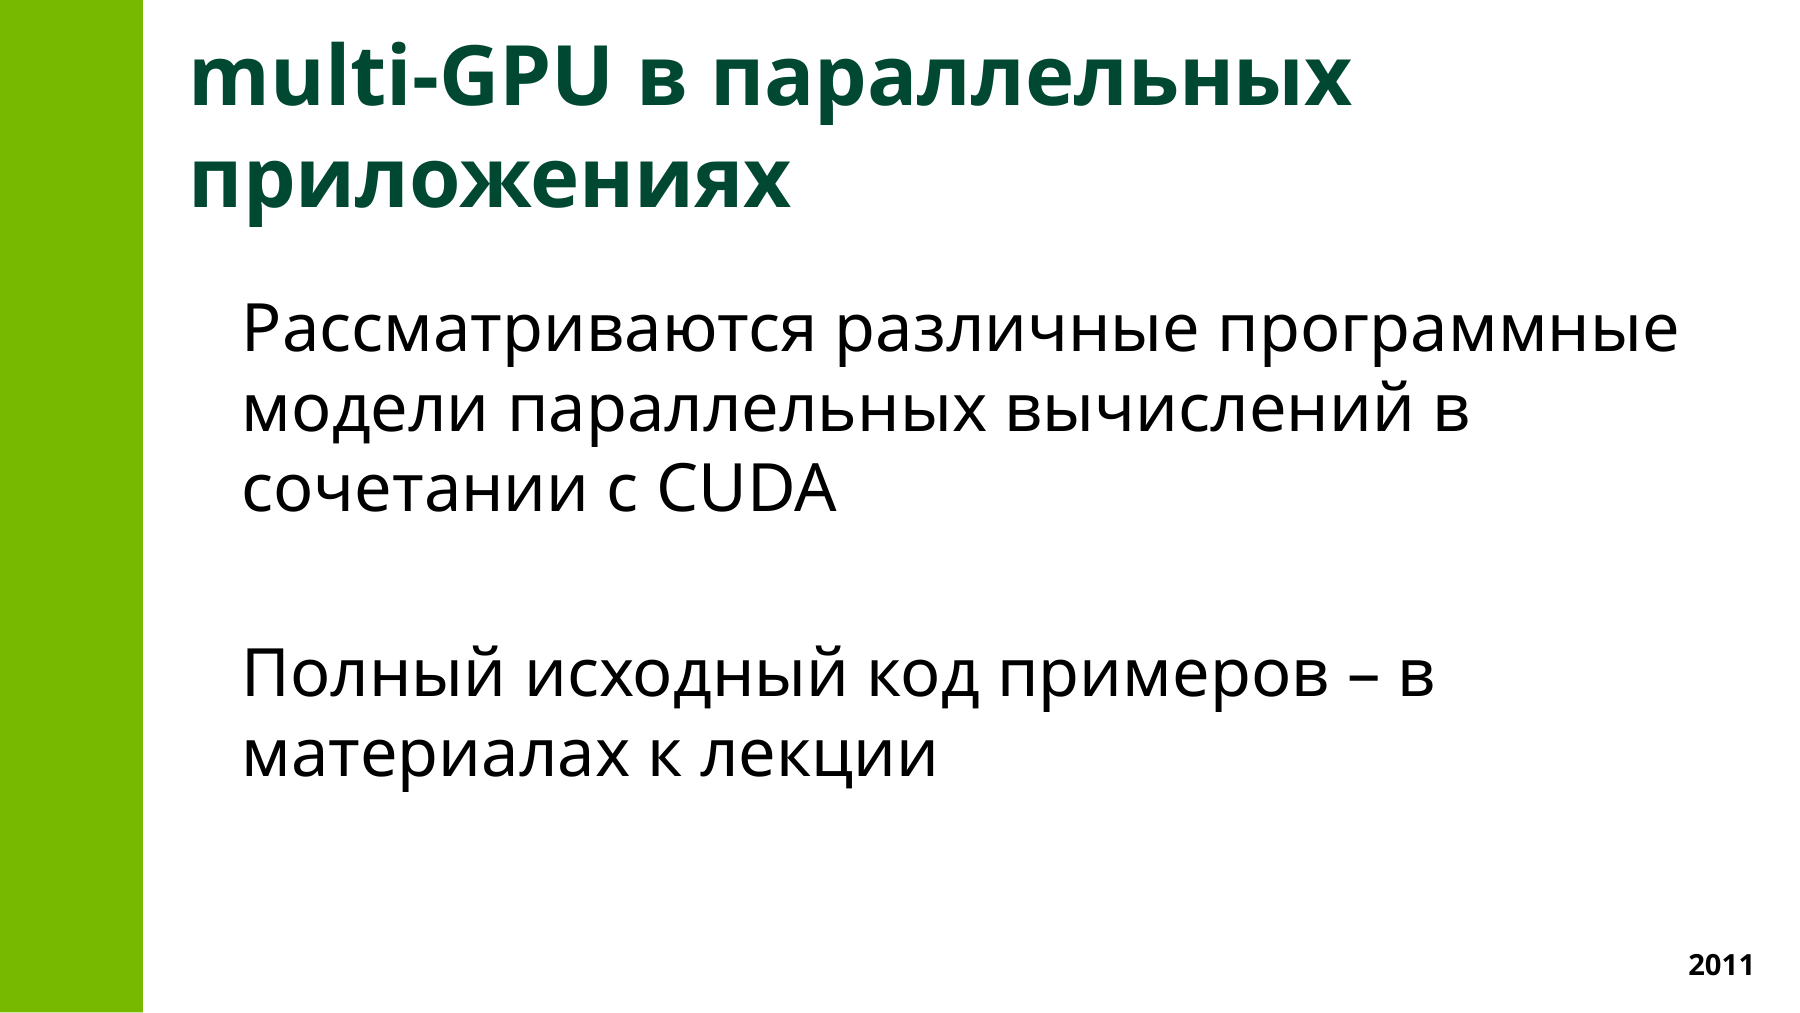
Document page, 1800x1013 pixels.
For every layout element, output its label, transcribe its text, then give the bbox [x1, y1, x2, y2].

title multi-GPU в параллельных приложениях [188, 33, 1733, 218]
list Рассматриваются различные программные модели параллельных вычислений в сочетании с CUDA Полный исходный код примеров – в материалах к лекции [188, 277, 1733, 863]
